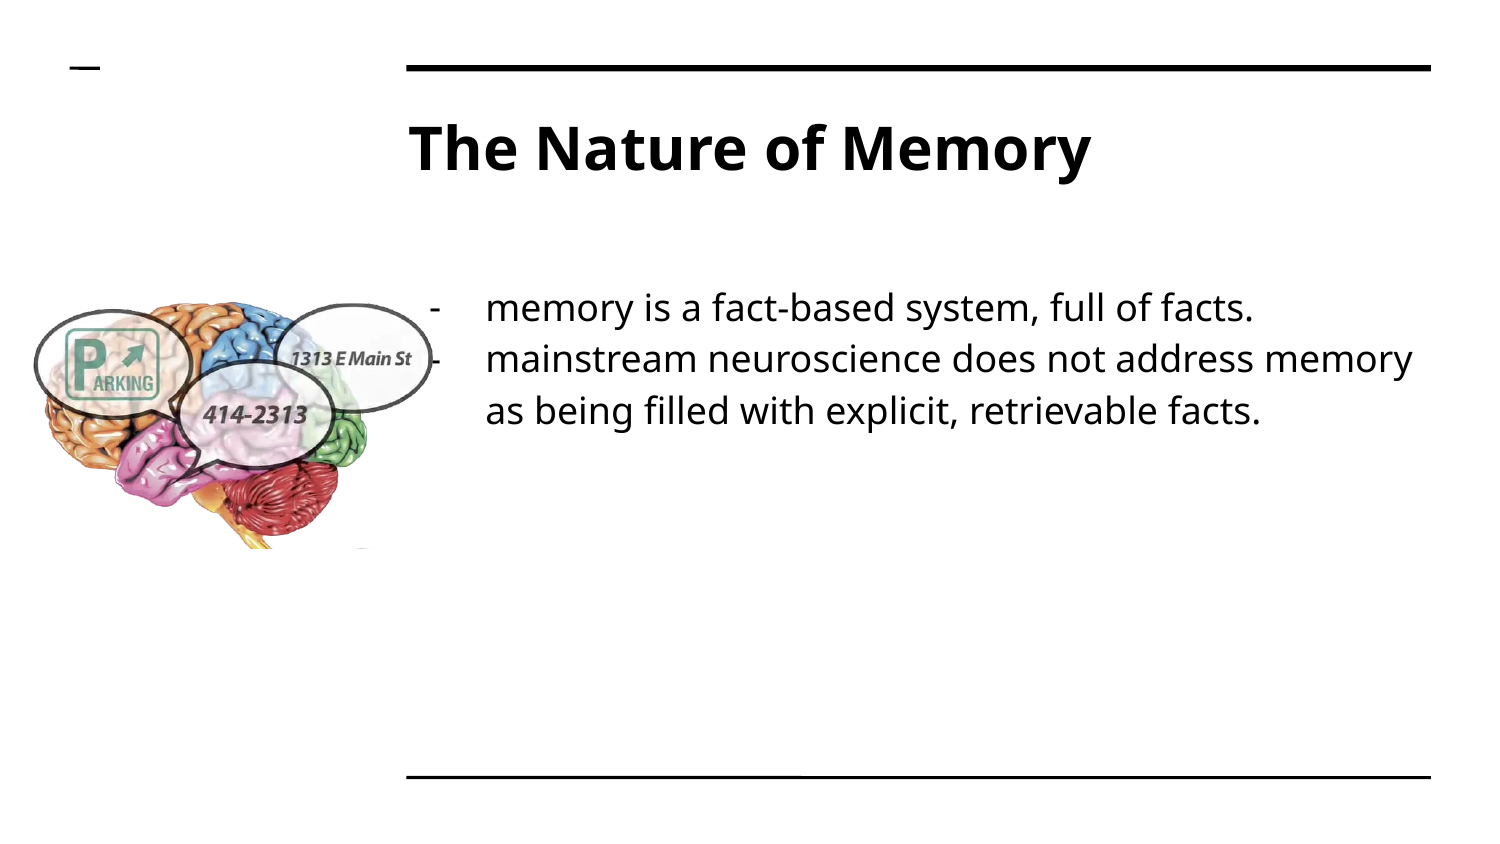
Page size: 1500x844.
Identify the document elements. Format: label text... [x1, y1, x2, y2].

title The Nature of Memory [393, 94, 1431, 199]
picture [24, 295, 437, 549]
list memory is a fact-based system, full of facts. mainstream neuroscience does not address memory as being filled with explicit, retrievable facts. [395, 261, 1433, 755]
